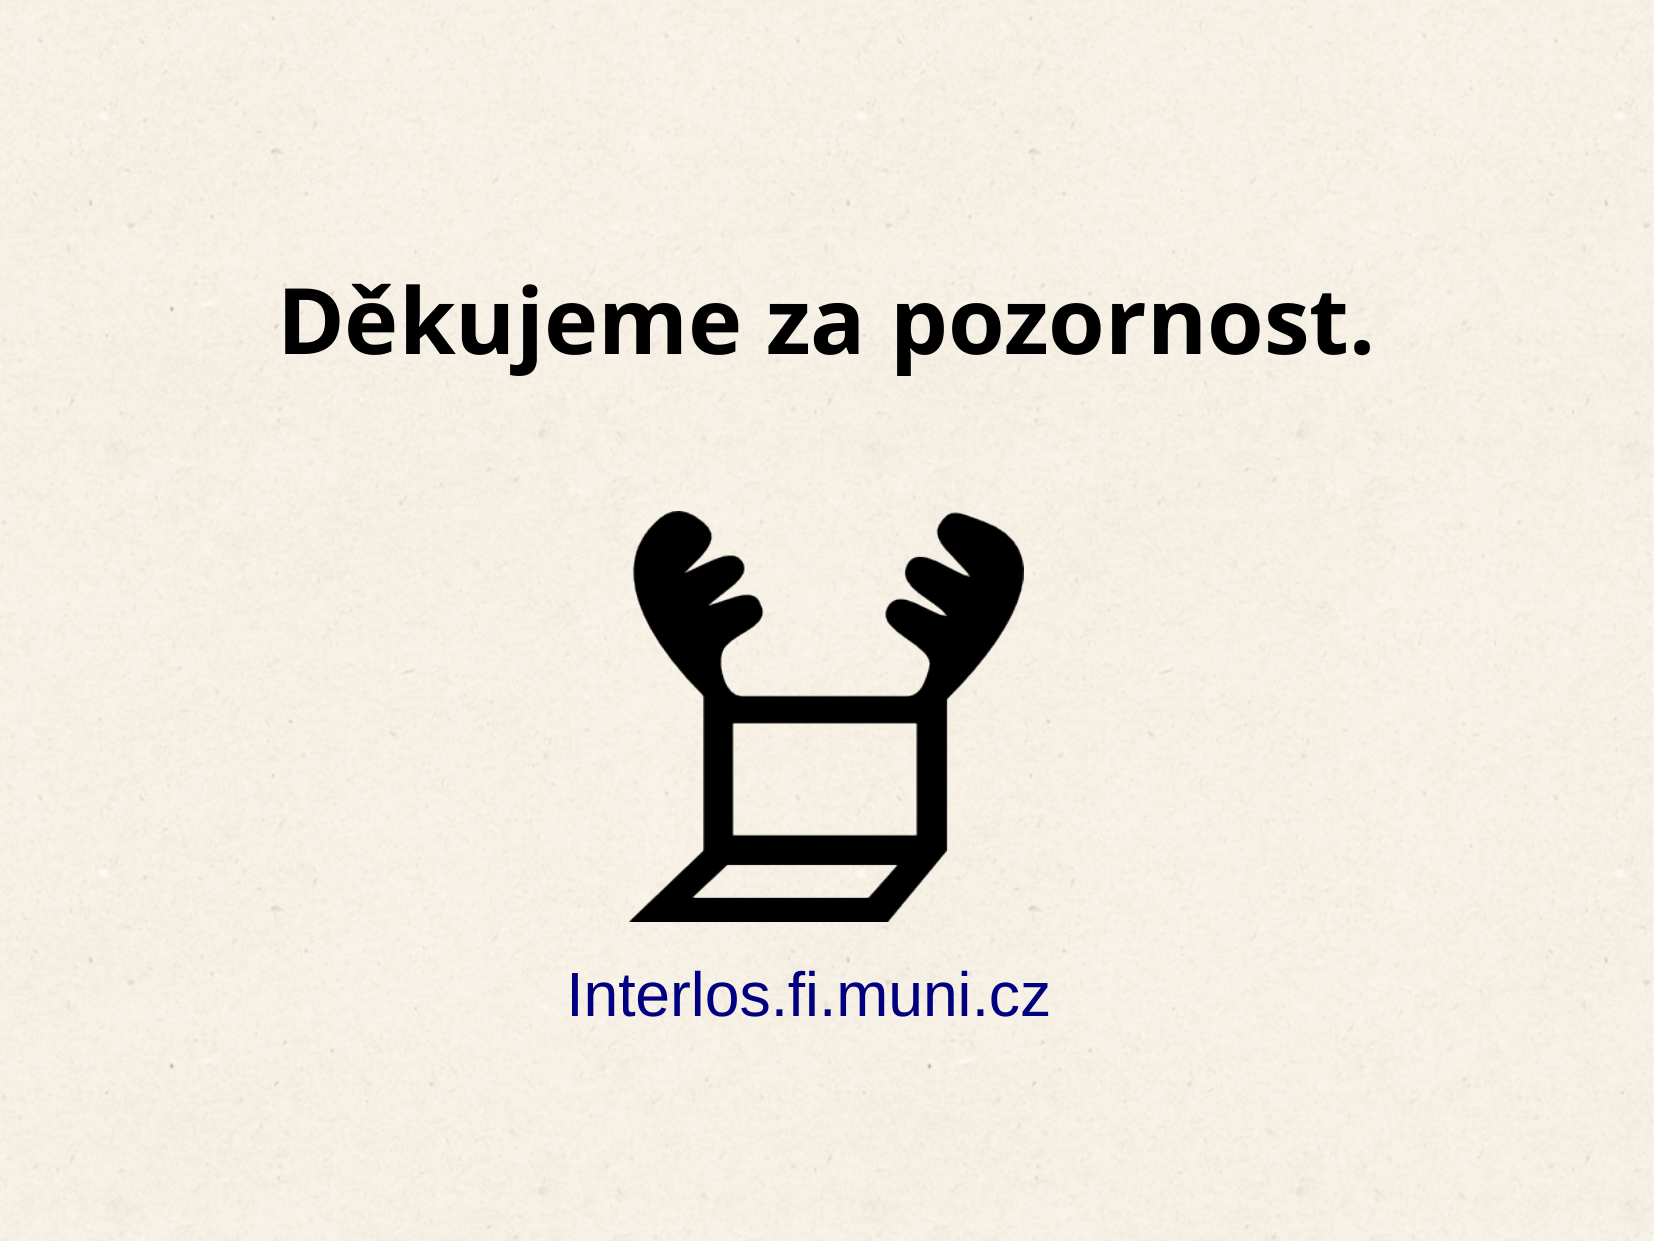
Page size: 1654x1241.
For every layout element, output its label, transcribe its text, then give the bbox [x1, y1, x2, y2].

title Děkujeme za pozornost. [82, 215, 1571, 423]
title [94, 472, 1583, 680]
picture [0, 0, 1654, 1241]
text_box Interlos.fi.muni.cz [551, 953, 1067, 1038]
